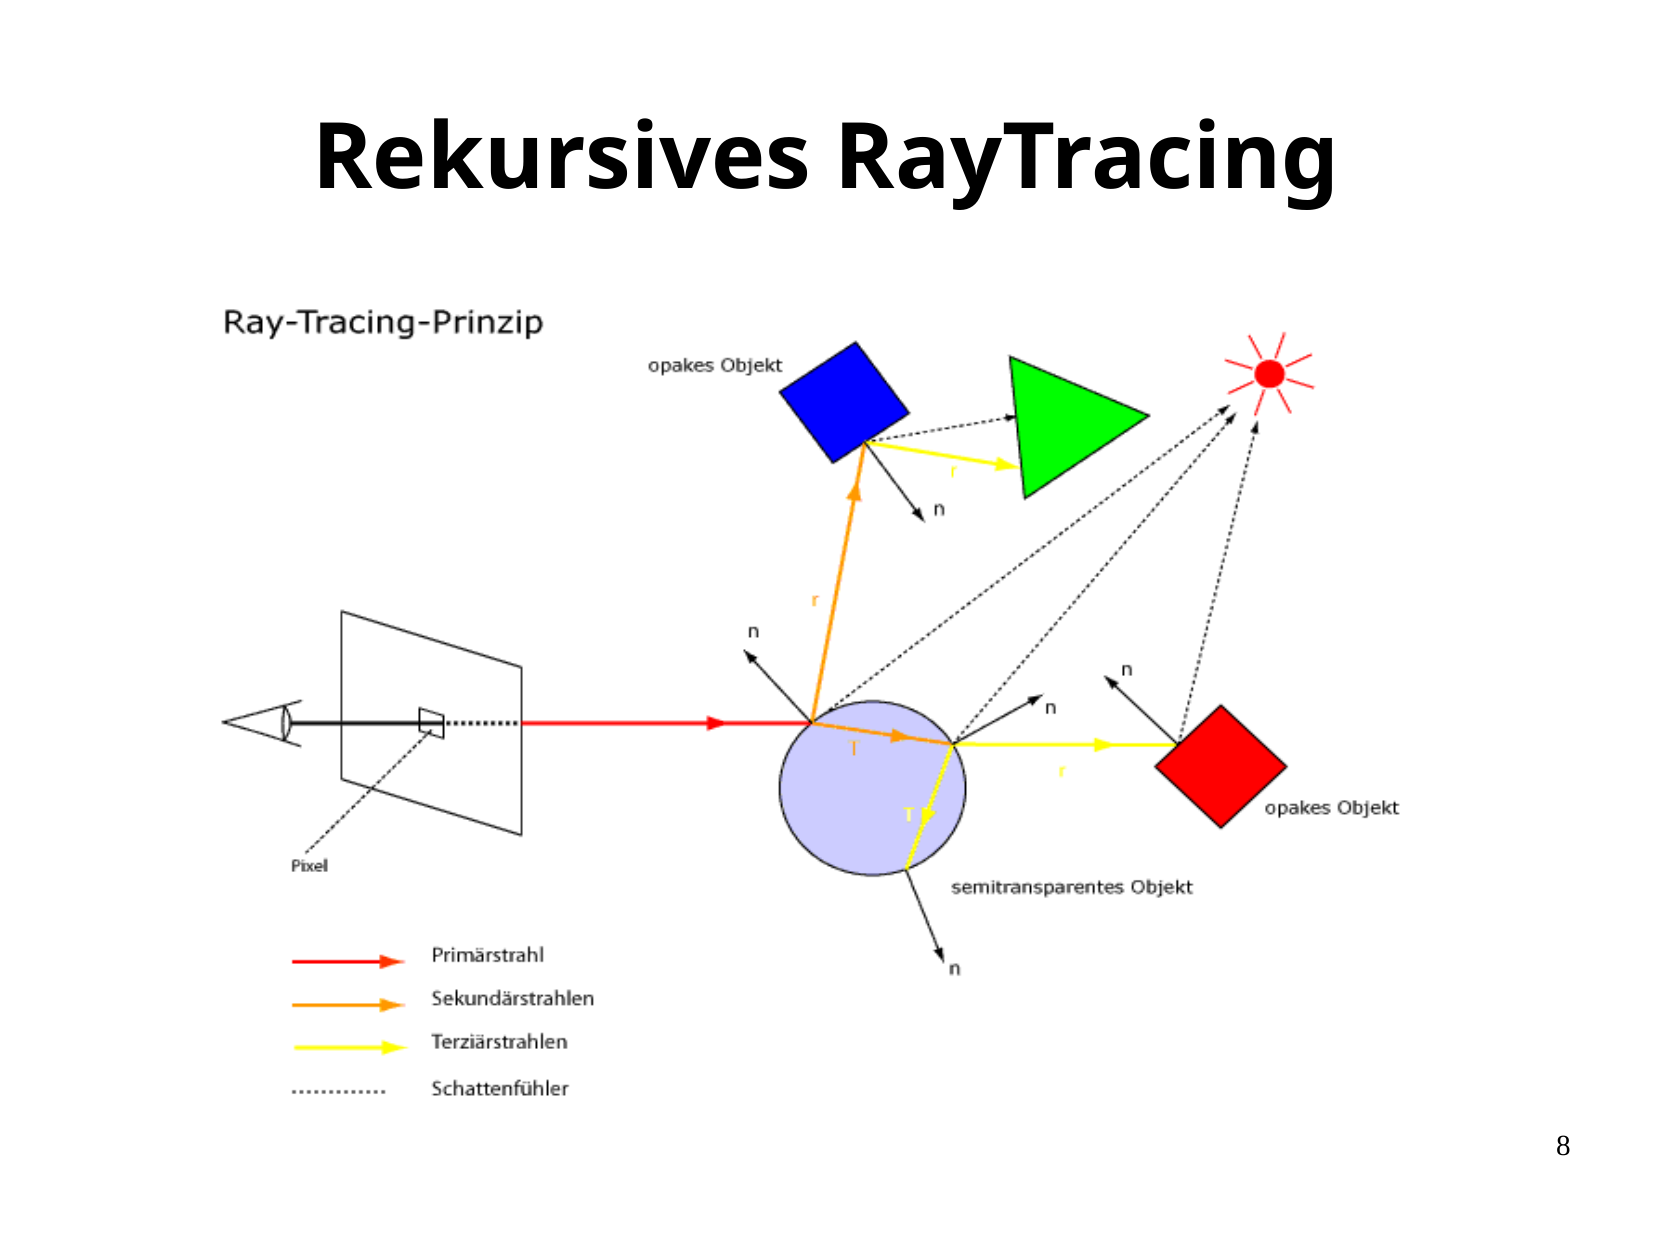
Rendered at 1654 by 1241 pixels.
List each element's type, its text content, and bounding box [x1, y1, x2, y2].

picture [206, 256, 1542, 1193]
title Rekursives RayTracing [82, 49, 1571, 257]
